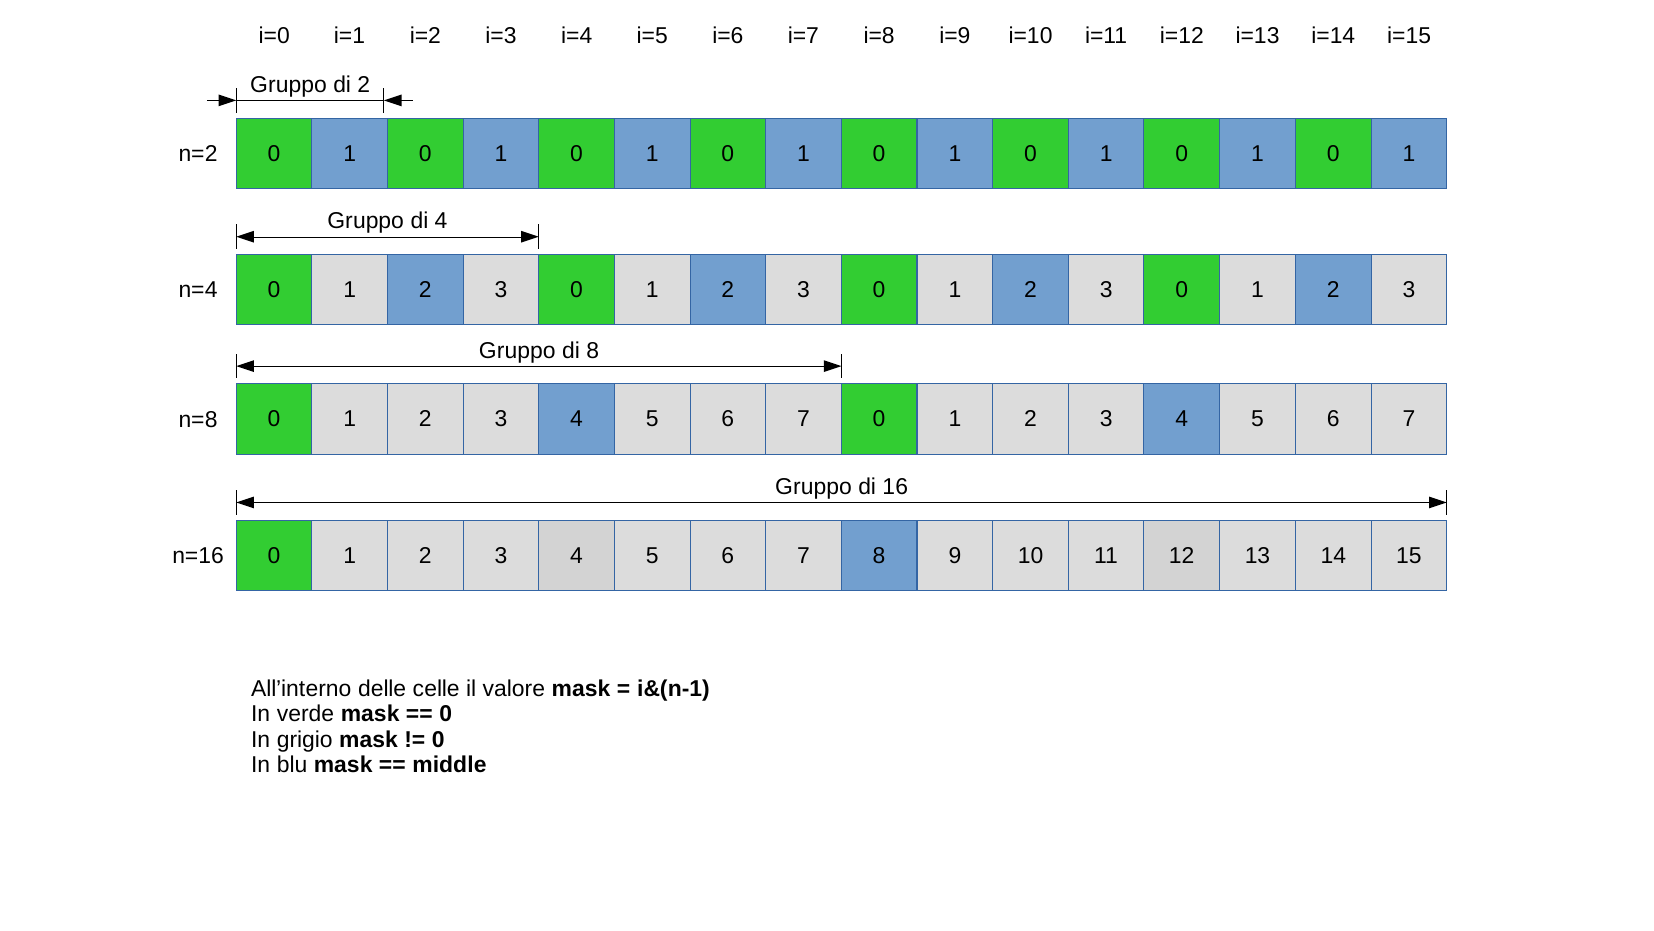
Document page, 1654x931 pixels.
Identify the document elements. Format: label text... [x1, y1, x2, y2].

text_box 3 [765, 254, 841, 325]
text_box 5 [1219, 383, 1295, 455]
text_box 3 [463, 383, 538, 455]
text_box i=0 [236, 0, 311, 71]
text_box 7 [1371, 383, 1447, 455]
text_box 15 [1371, 520, 1447, 591]
text_box 0 [690, 118, 765, 189]
text_box 0 [992, 118, 1068, 189]
text_box 12 [1143, 520, 1219, 591]
text_box 6 [1295, 383, 1371, 455]
text_box 3 [1068, 383, 1143, 455]
text_box All’interno delle celle il valore mask = i&(n-1) In verde mask == 0 In grigio mask != 0 In blu mask == middle [236, 668, 768, 786]
text_box i=2 [387, 0, 463, 71]
text_box 6 [690, 383, 765, 455]
text_box 0 [1143, 118, 1219, 189]
text_box 3 [463, 520, 538, 591]
text_box n=2 [160, 118, 236, 189]
text_box 1 [614, 254, 690, 325]
text_box i=4 [538, 0, 614, 71]
text_box 7 [765, 383, 841, 455]
text_box 1 [311, 383, 387, 455]
text_box 1 [917, 254, 992, 325]
text_box 10 [992, 520, 1068, 591]
text_box 0 [1295, 118, 1371, 189]
text_box 1 [311, 520, 387, 591]
text_box 2 [690, 254, 765, 325]
text_box 0 [236, 383, 311, 455]
text_box 0 [841, 383, 917, 455]
text_box 0 [236, 254, 311, 325]
text_box 2 [1295, 254, 1371, 325]
text_box 0 [1144, 254, 1219, 325]
text_box 4 [1143, 383, 1219, 455]
text_box 0 [236, 520, 311, 591]
text_box i=8 [841, 0, 917, 71]
text_box i=13 [1219, 0, 1295, 71]
text_box i=1 [311, 0, 387, 71]
text_box 1 [463, 118, 538, 189]
text_box n=4 [160, 254, 236, 325]
text_box 1 [1068, 118, 1143, 189]
text_box 1 [1219, 254, 1295, 325]
text_box 2 [992, 383, 1068, 455]
text_box i=10 [992, 0, 1068, 71]
text_box 0 [538, 254, 614, 325]
text_box 0 [841, 118, 917, 189]
text_box 6 [690, 520, 765, 591]
text_box 0 [538, 118, 614, 189]
text_box 2 [387, 520, 463, 591]
text_box i=12 [1144, 0, 1219, 71]
text_box 9 [917, 520, 992, 591]
text_box 2 [992, 254, 1068, 325]
text_box 1 [917, 383, 992, 455]
text_box 5 [614, 383, 690, 455]
text_box 1 [1371, 118, 1447, 189]
text_box i=3 [463, 0, 538, 71]
text_box n=16 [160, 520, 236, 591]
text_box i=9 [917, 0, 992, 71]
text_box 1 [765, 118, 841, 189]
text_box 0 [387, 118, 463, 189]
text_box 3 [1371, 254, 1447, 325]
text_box 0 [236, 118, 311, 189]
text_box i=14 [1295, 0, 1371, 71]
text_box 0 [841, 254, 917, 325]
text_box i=6 [690, 0, 765, 71]
text_box 14 [1295, 520, 1371, 591]
text_box 1 [1219, 118, 1295, 189]
text_box i=5 [614, 0, 690, 71]
text_box 5 [614, 520, 690, 591]
text_box i=7 [765, 0, 841, 71]
text_box 4 [538, 383, 614, 455]
text_box 11 [1068, 520, 1143, 591]
text_box 7 [765, 520, 841, 591]
text_box 1 [311, 118, 387, 189]
text_box 8 [841, 520, 917, 591]
text_box 2 [387, 254, 463, 325]
text_box 1 [917, 118, 992, 189]
text_box 4 [538, 520, 614, 591]
text_box 2 [387, 383, 463, 455]
text_box n=8 [160, 383, 236, 455]
text_box 3 [1068, 254, 1144, 325]
text_box 3 [463, 254, 538, 325]
text_box i=15 [1371, 0, 1447, 71]
text_box 1 [614, 118, 690, 189]
text_box 13 [1219, 520, 1295, 591]
text_box 1 [311, 254, 387, 325]
text_box i=11 [1068, 0, 1144, 71]
